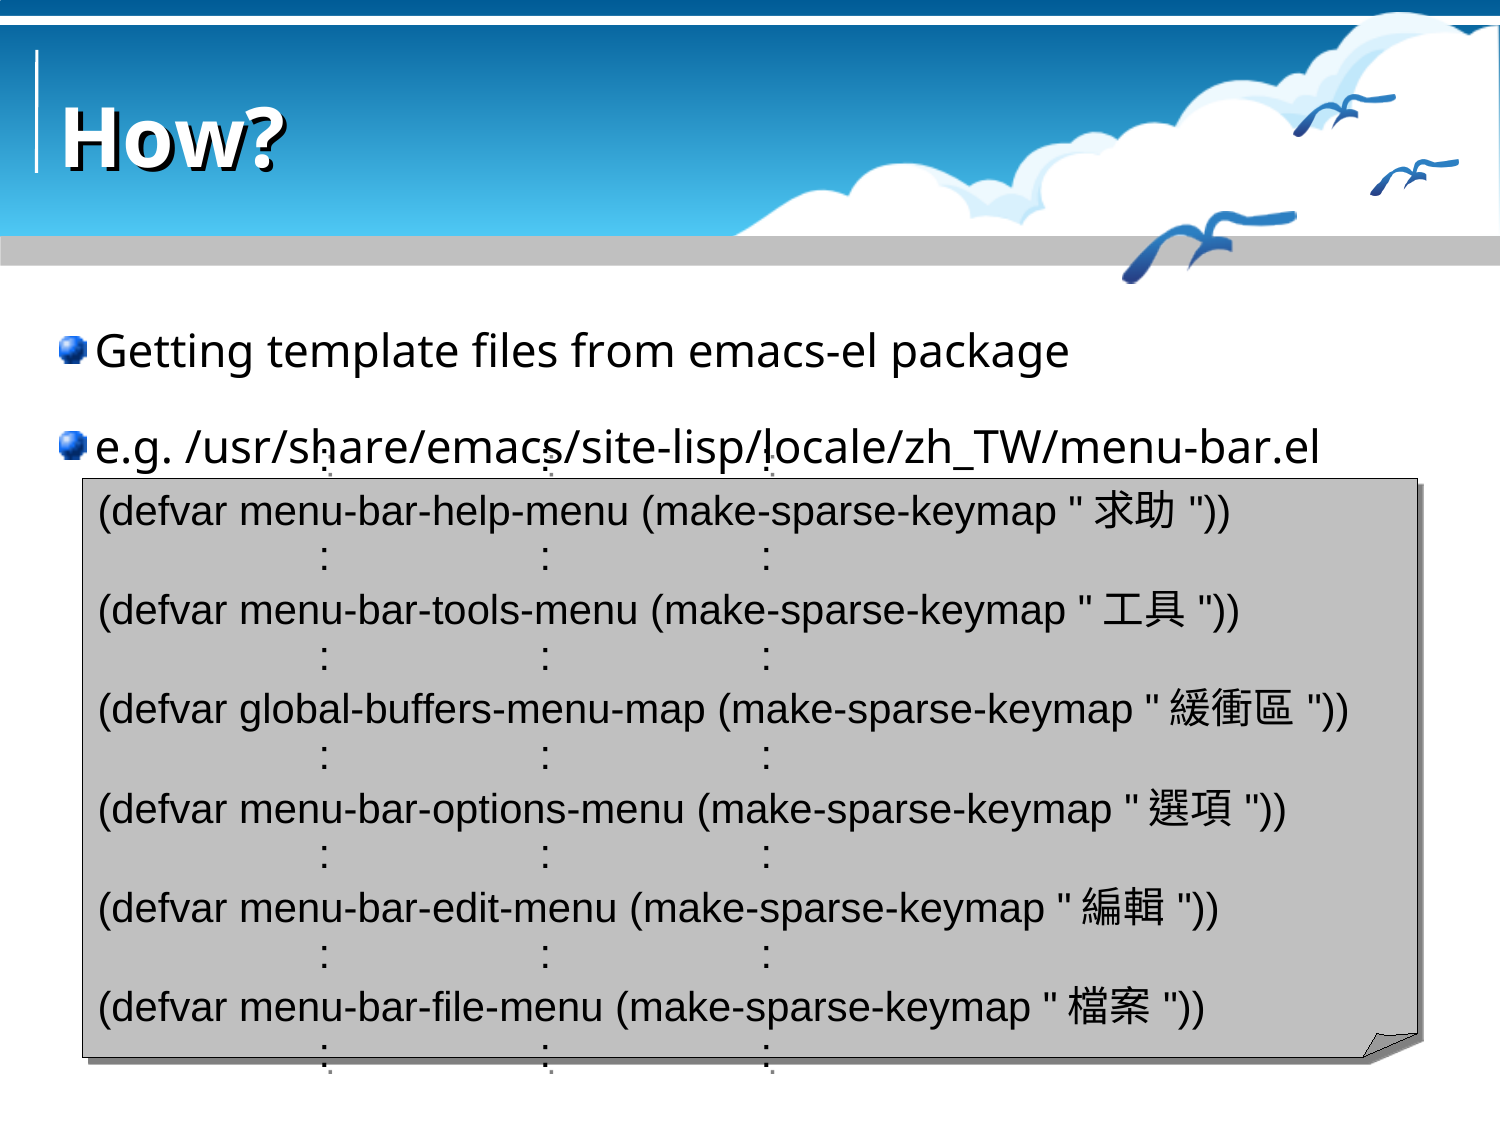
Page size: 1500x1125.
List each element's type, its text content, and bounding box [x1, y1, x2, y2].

list Getting template files from emacs-el package e.g. /usr/share/emacs/site-lisp/locale/zh_TW/menu-bar.el [59, 318, 1447, 1105]
picture [730, 12, 1500, 284]
title How? [59, 86, 1465, 186]
